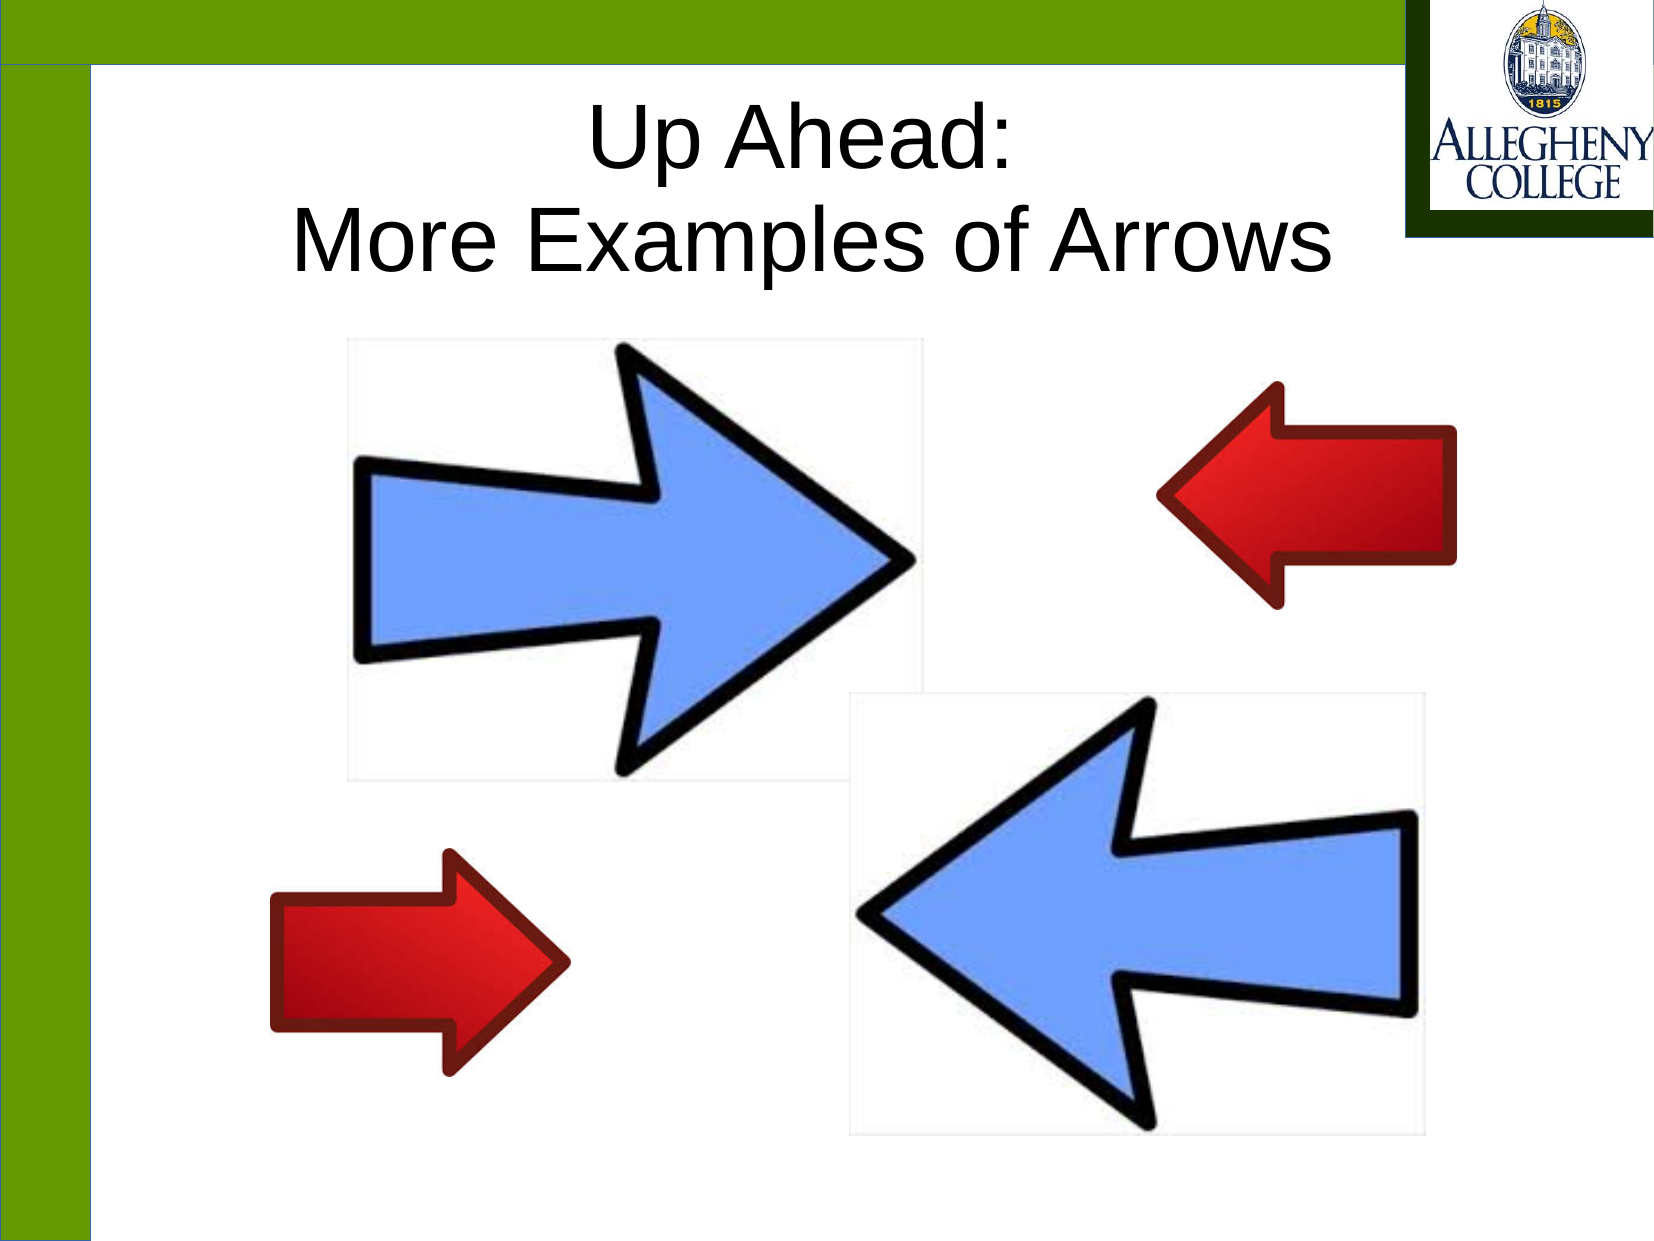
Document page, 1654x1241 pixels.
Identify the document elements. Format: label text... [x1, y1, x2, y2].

picture [347, 338, 1426, 1136]
picture [1156, 381, 1457, 610]
text_box [0, 0, 1654, 1241]
picture [1430, 0, 1654, 210]
title Up Ahead: More Examples of Arrows [112, 84, 1515, 292]
picture [270, 848, 571, 1077]
